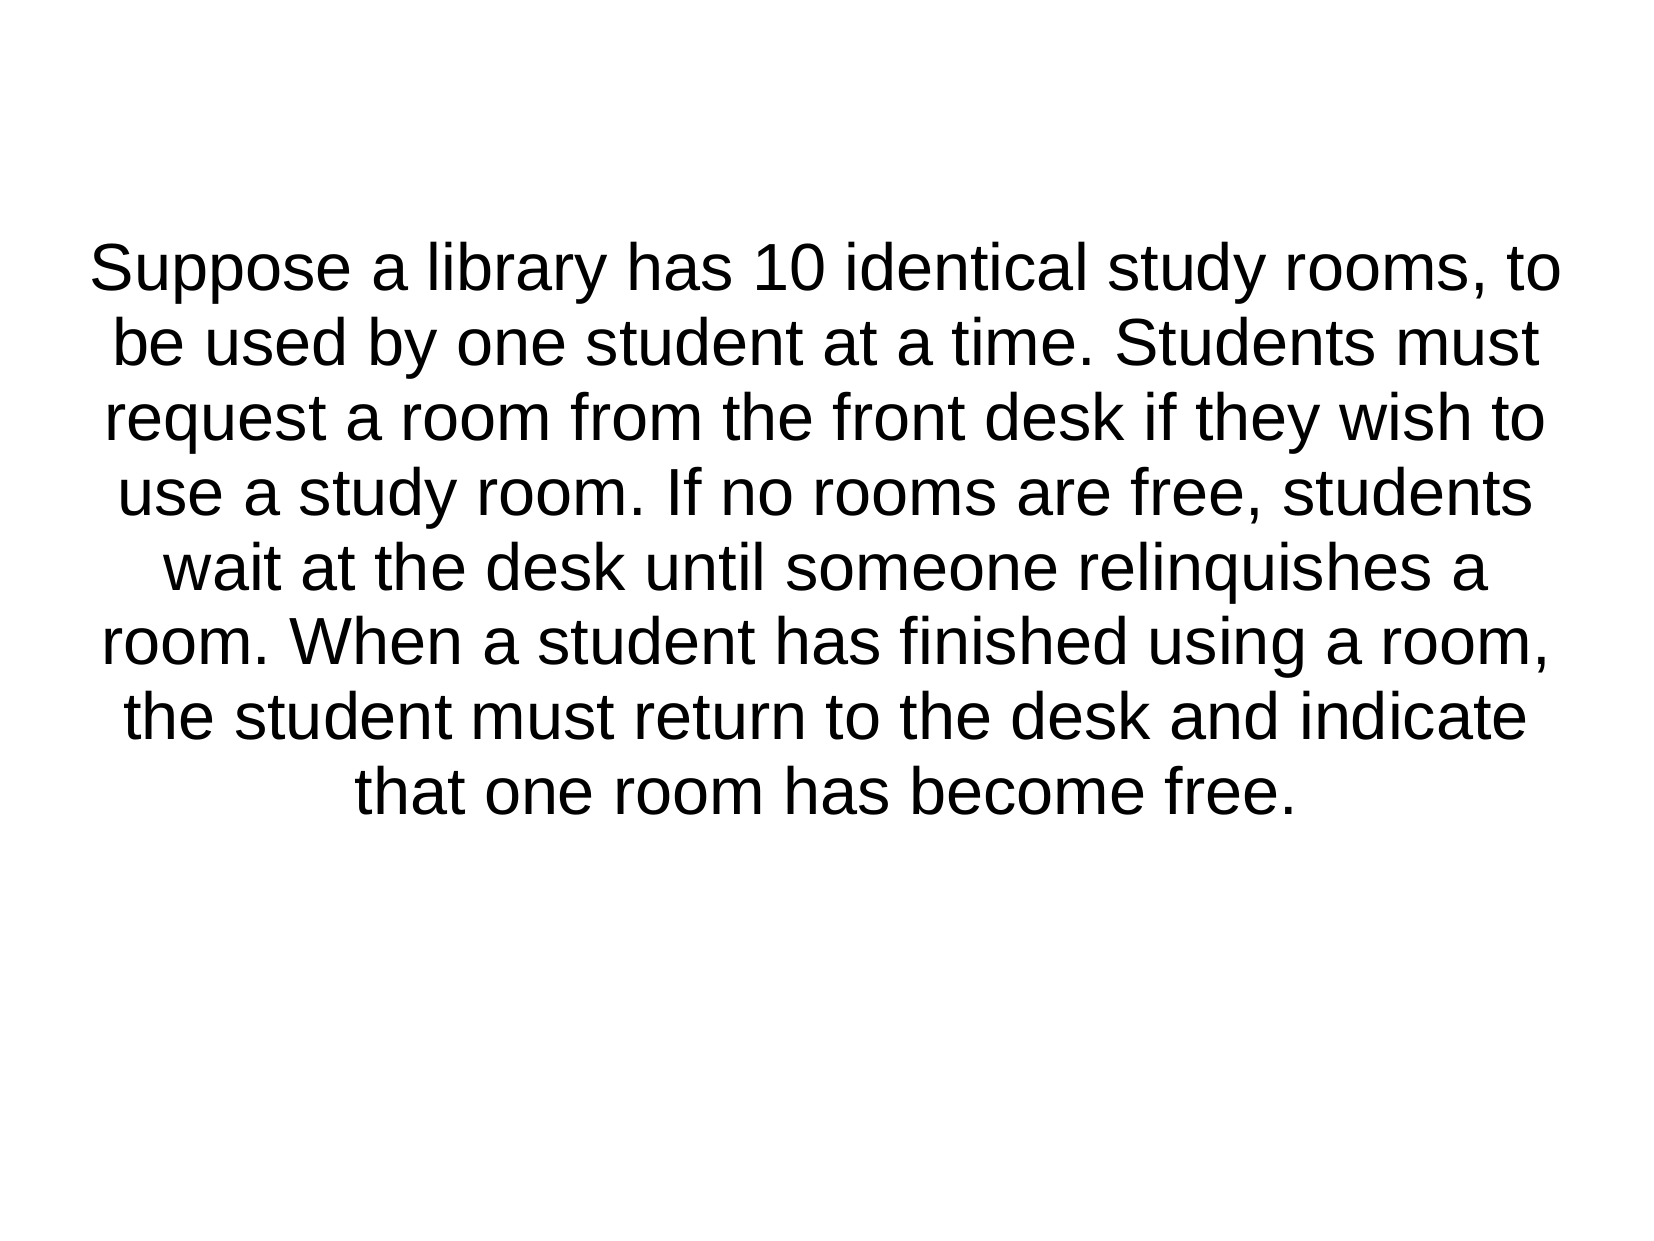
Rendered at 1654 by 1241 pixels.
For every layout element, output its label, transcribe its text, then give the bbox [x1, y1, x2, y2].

subtitle Suppose a library has 10 identical study rooms, to be used by one student at a time. Students must request a room from the front desk if they wish to use a study room. If no rooms are free, students wait at the desk until someone relinquishes a room. When a student has finished using a room, the student must return to the desk and indicate that one room has become free. [82, 49, 1571, 1010]
